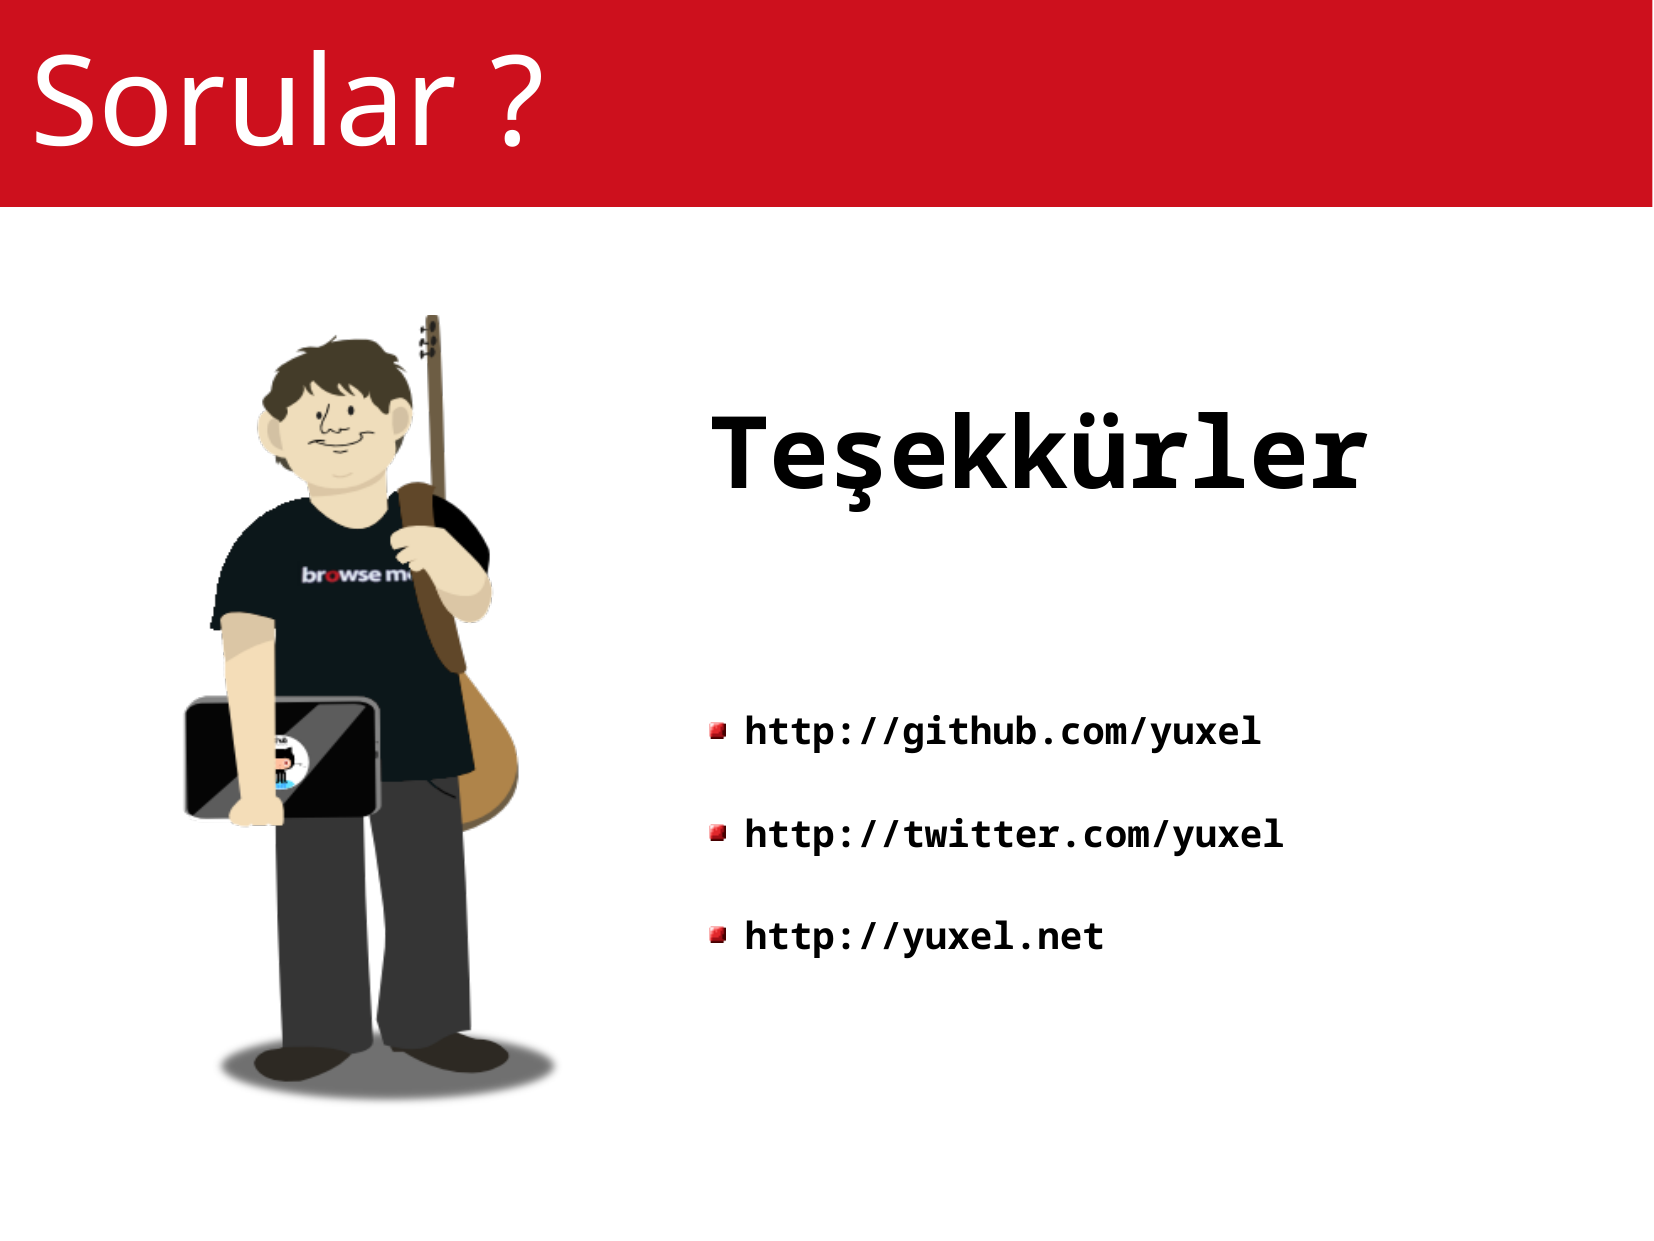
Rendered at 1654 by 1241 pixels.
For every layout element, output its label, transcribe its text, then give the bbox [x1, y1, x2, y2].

text_box Teşekkürler http://github.com/yuxel http://twitter.com/yuxel http://yuxel.net [694, 374, 1330, 931]
picture [709, 931, 726, 943]
title Sorular ? [0, 0, 1653, 207]
picture [165, 315, 586, 1110]
